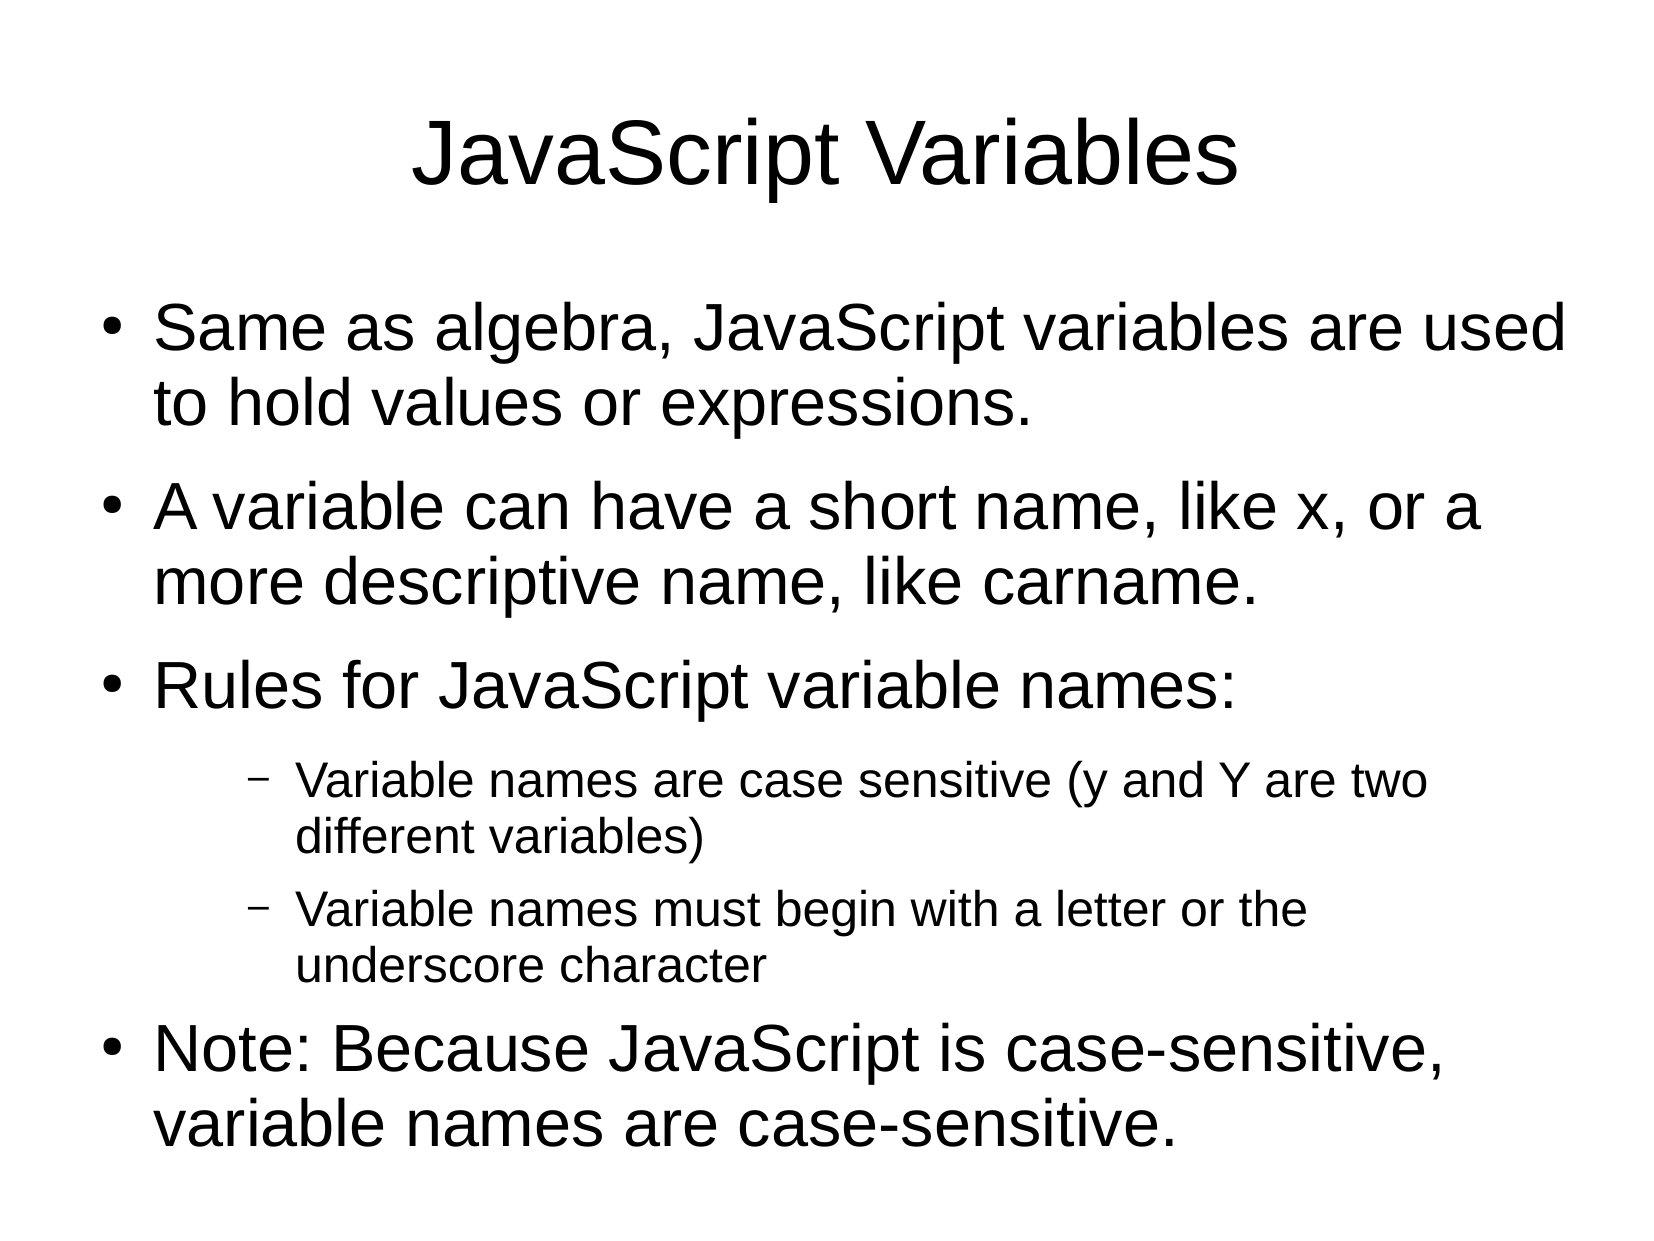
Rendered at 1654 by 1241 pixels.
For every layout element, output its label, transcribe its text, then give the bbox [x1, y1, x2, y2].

list Same as algebra, JavaScript variables are used to hold values or expressions. A variable can have a short name, like x, or a more descriptive name, like carname. Rules for JavaScript variable names: Variable names are case sensitive (y and Y are two different variables) Variable names must begin with a letter or the underscore character Note: Because JavaScript is case-sensitive, variable names are case-sensitive. [82, 290, 1571, 1161]
title JavaScript Variables [82, 49, 1571, 257]
